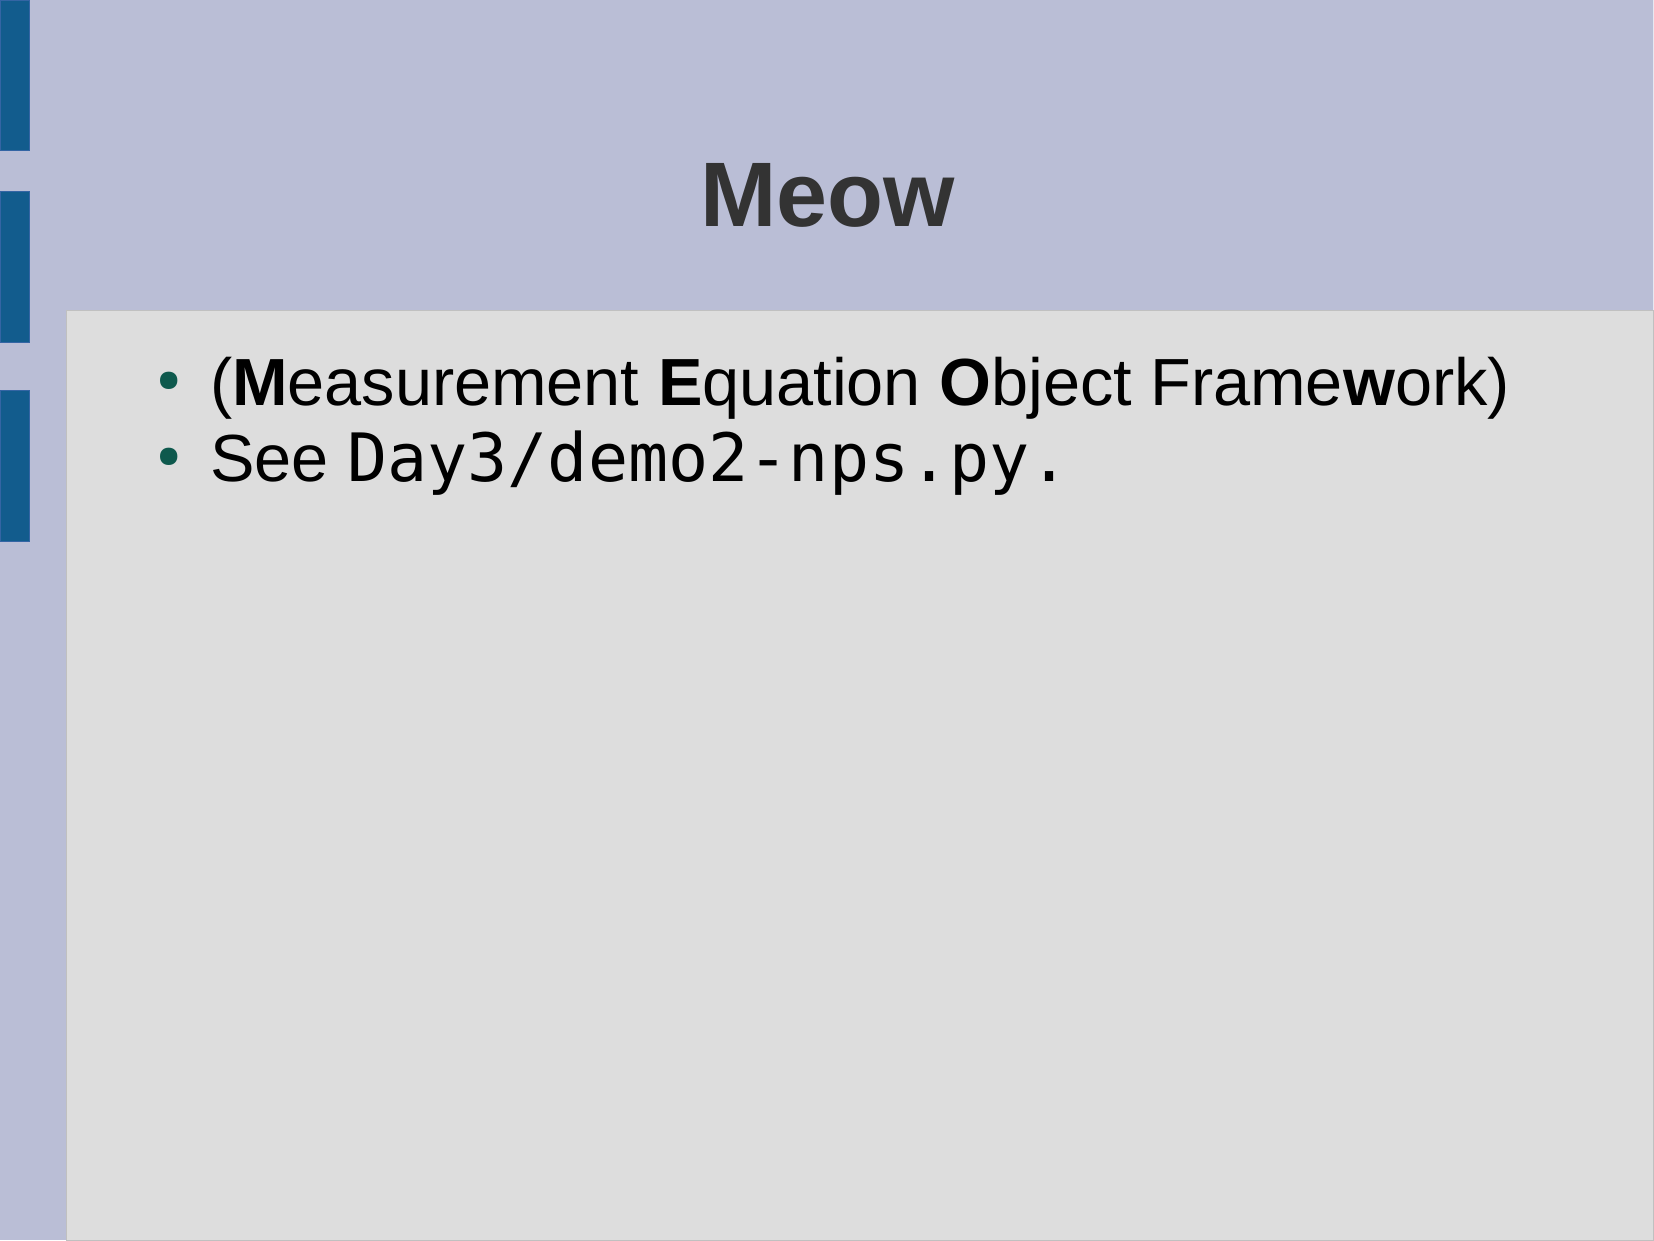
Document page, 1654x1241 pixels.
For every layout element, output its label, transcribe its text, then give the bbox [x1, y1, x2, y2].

title Meow [121, 91, 1534, 299]
list (Measurement Equation Object Framework) See Day3/demo2-nps.py. [121, 344, 1534, 1127]
